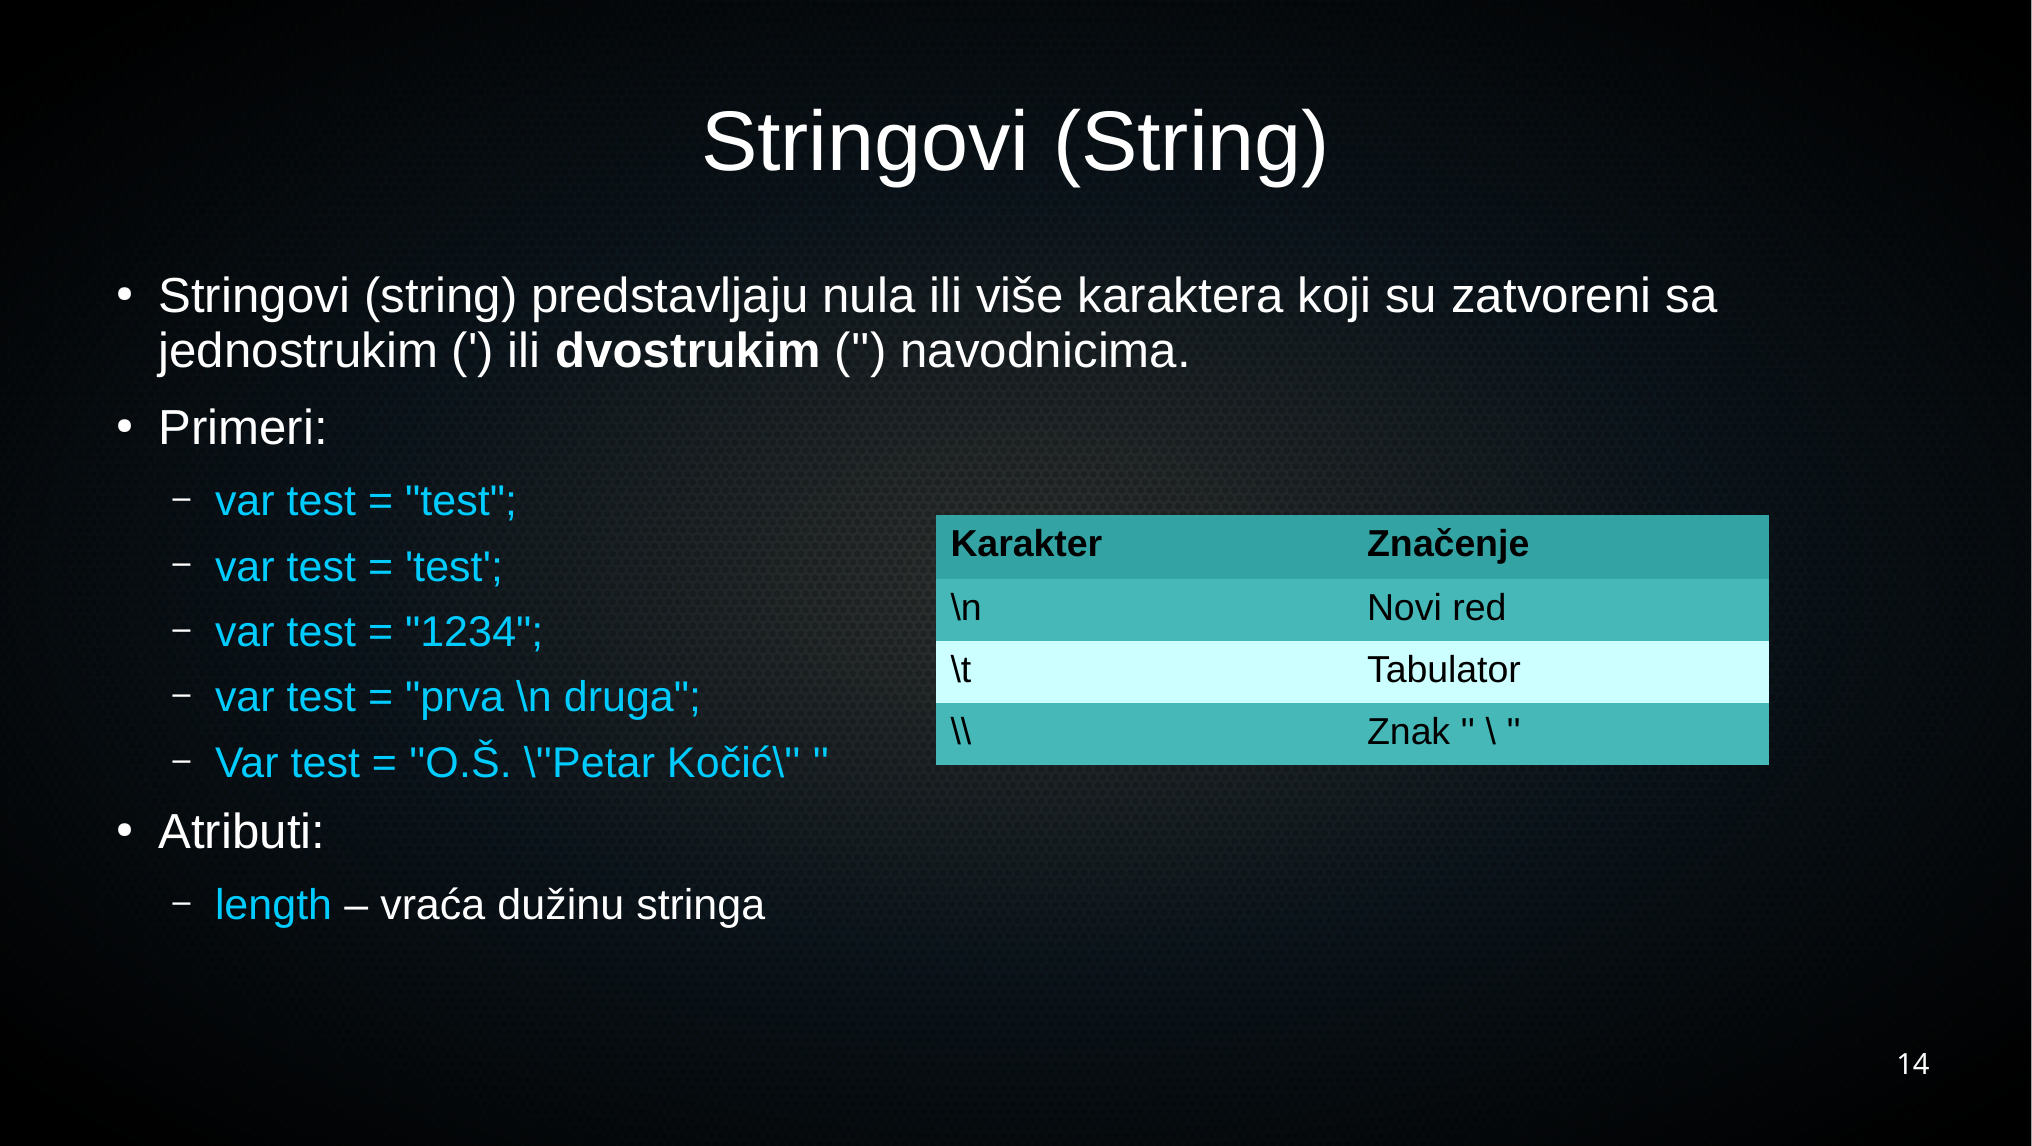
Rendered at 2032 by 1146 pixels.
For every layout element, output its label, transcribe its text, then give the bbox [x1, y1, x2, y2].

table_cell Novi red [1352, 579, 1769, 641]
table_cell \t [936, 641, 1352, 703]
title Stringovi (String) [101, 45, 1930, 237]
list Stringovi (string) predstavljaju nula ili više karaktera koji su zatvoreni sa jednostrukim (') ili dvostrukim ('') navodnicima. Primeri: var test = "test"; var test = 'test'; var test = "1234"; var test = "prva \n druga"; Var test = ''O.Š. \''Petar Kočić\'' '' Atributi: length – vraća dužinu stringa [101, 268, 1890, 933]
table_cell Znak '' \ '' [1352, 703, 1769, 765]
table_header Karakter [936, 515, 1352, 579]
table_cell \n [936, 579, 1352, 641]
table_cell Tabulator [1352, 641, 1769, 703]
picture [0, 0, 2032, 1146]
table_cell \\ [936, 703, 1352, 765]
table_header Značenje [1352, 515, 1769, 579]
